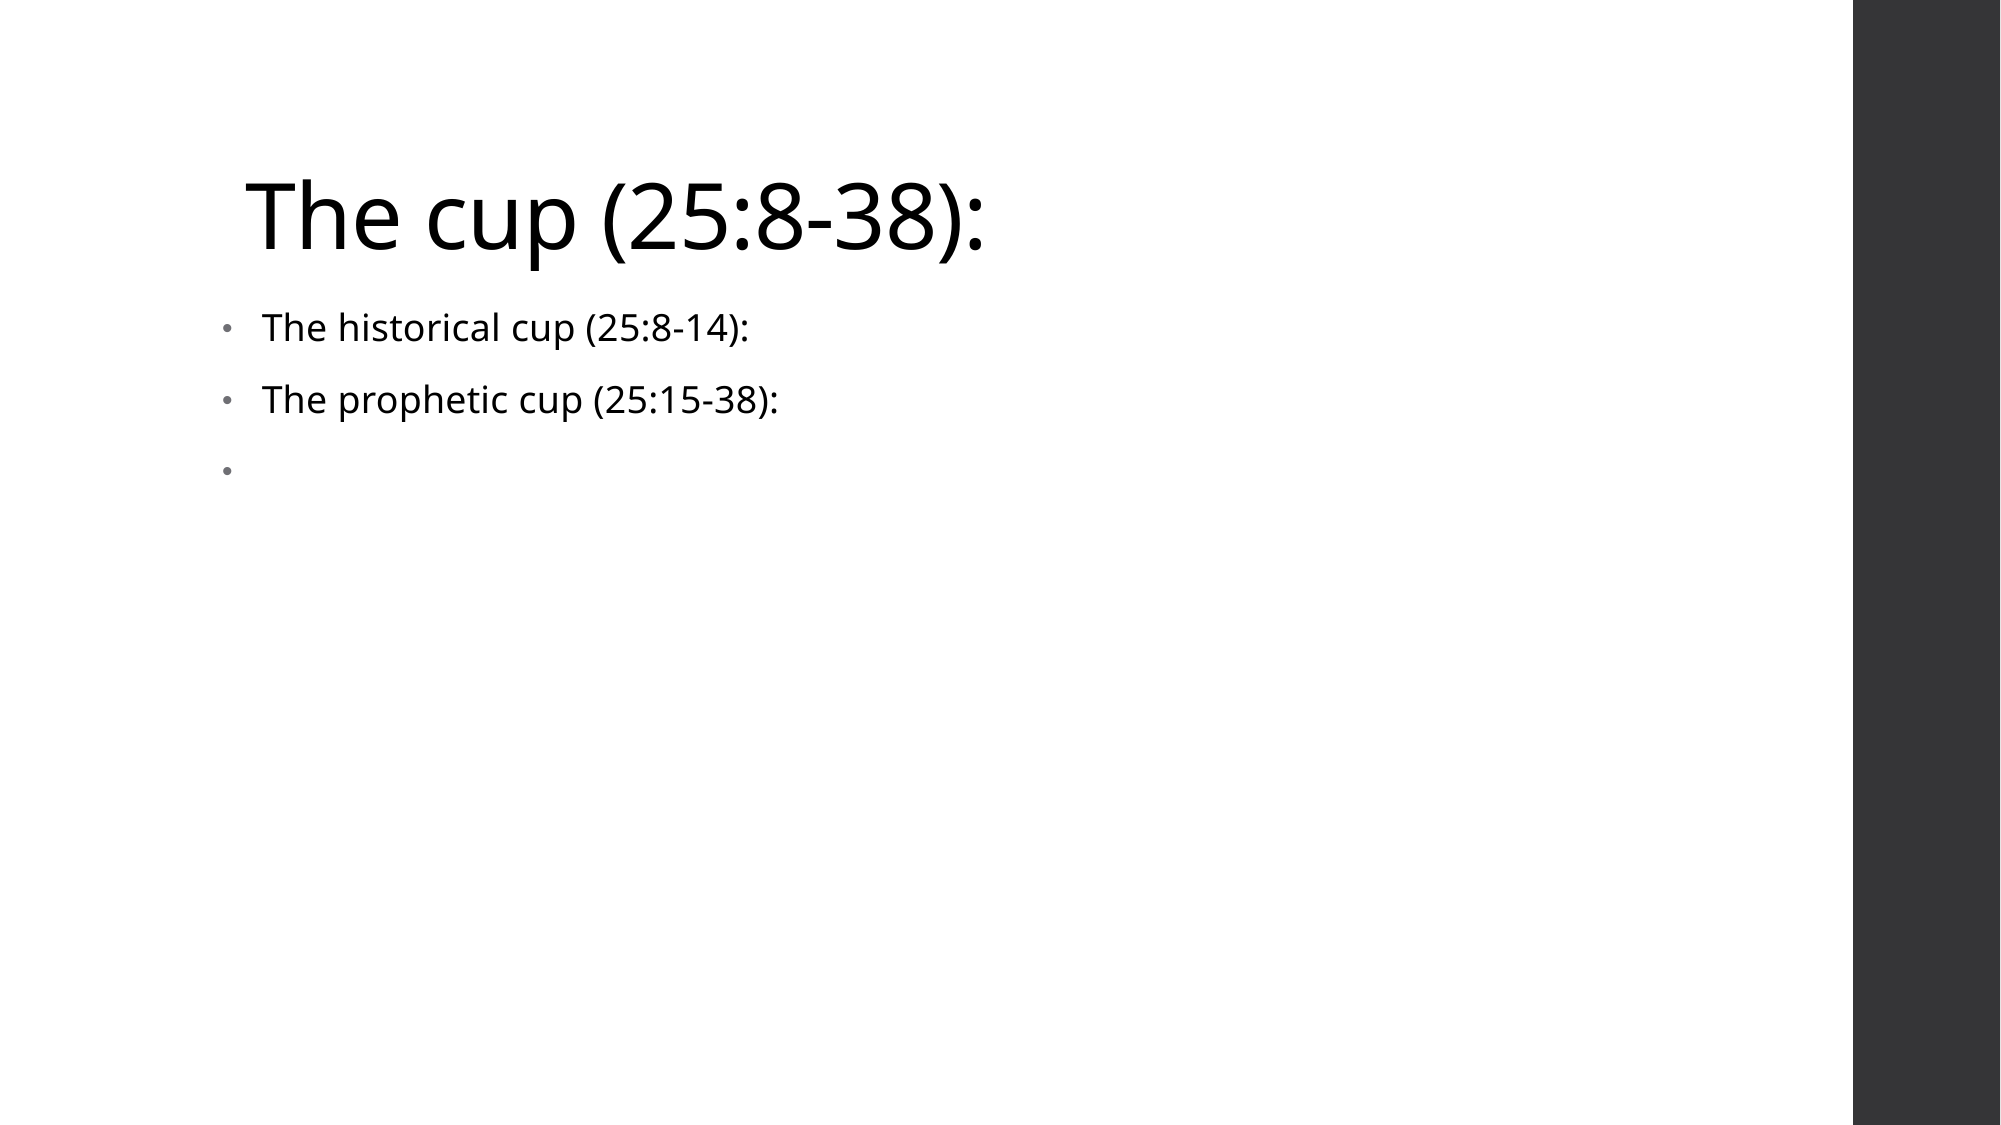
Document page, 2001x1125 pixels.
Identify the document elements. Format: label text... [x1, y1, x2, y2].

list The historical cup (25:8-14): The prophetic cup (25:15-38): [206, 299, 1617, 1014]
title The cup (25:8-38): [206, 60, 1797, 278]
